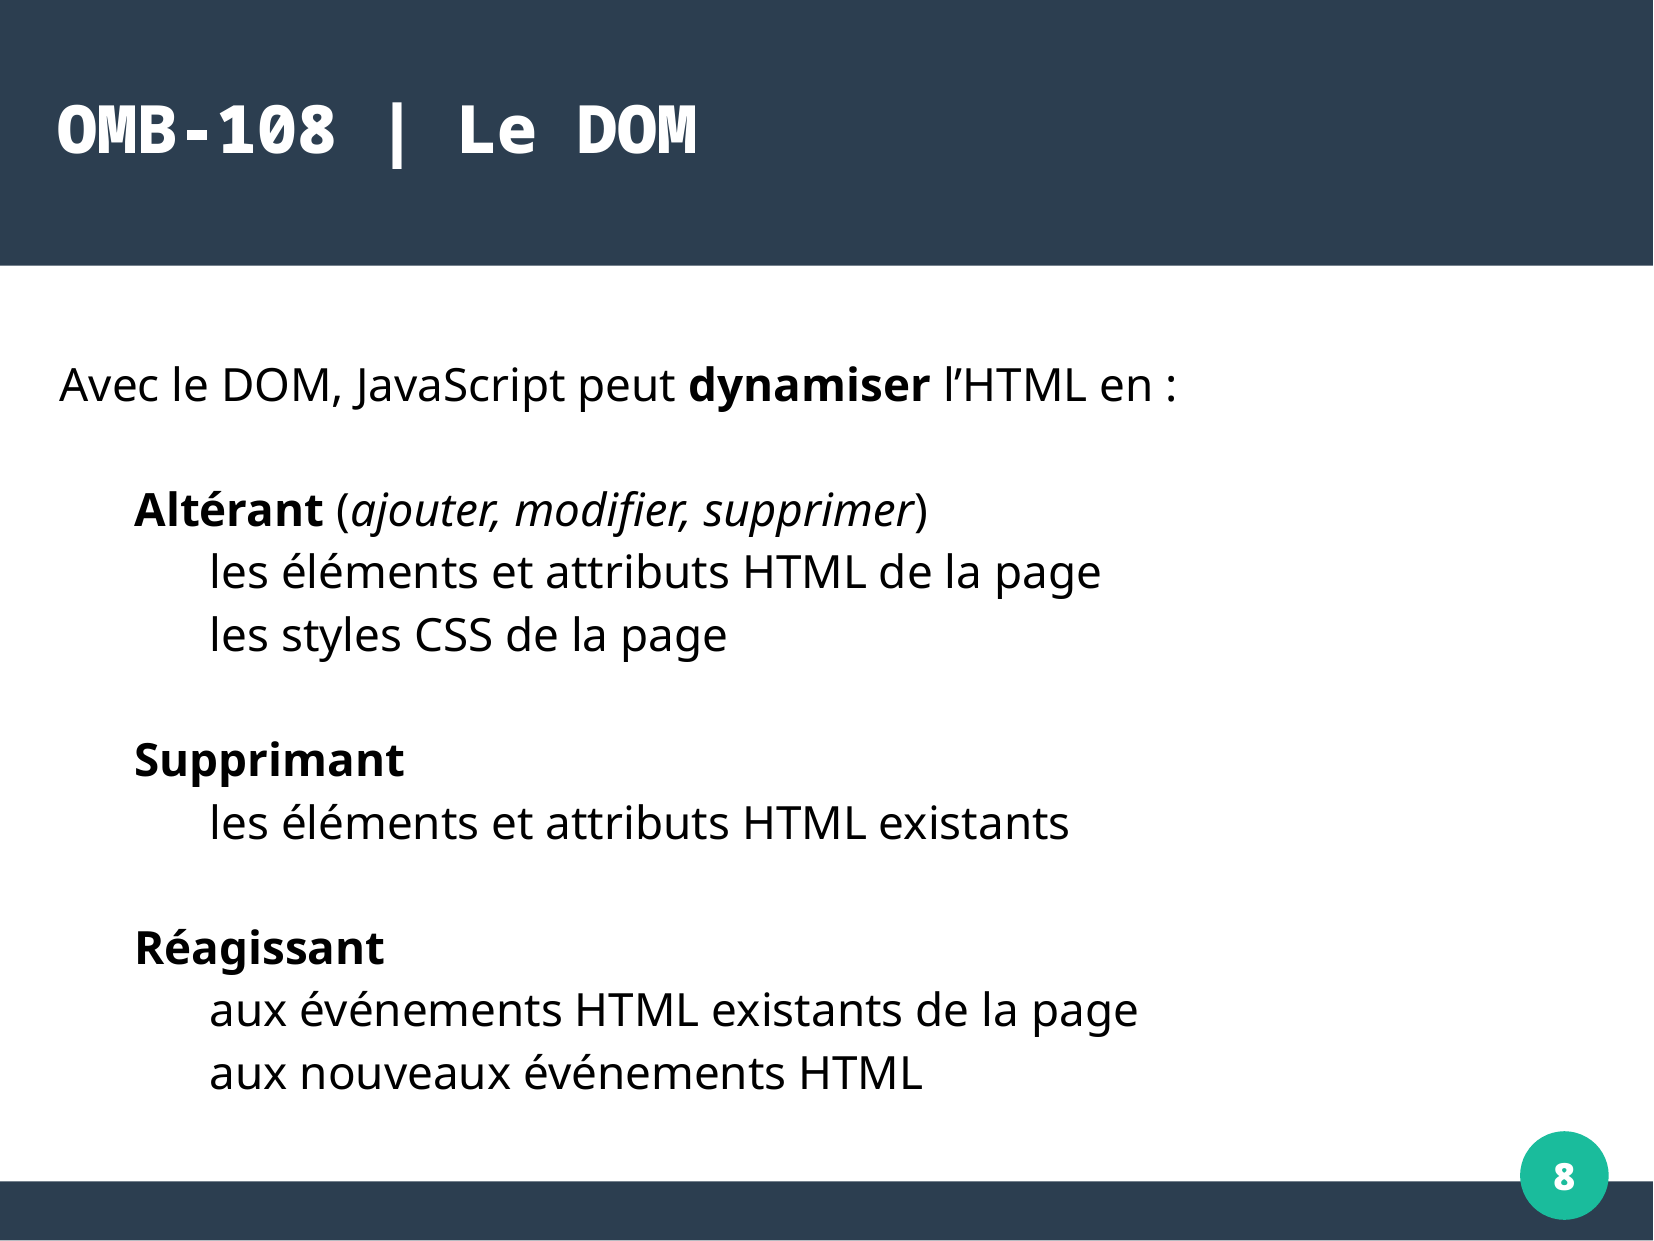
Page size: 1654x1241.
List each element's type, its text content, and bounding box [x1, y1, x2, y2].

title OMB-108 | Le DOM [57, 49, 1593, 207]
text_box Avec le DOM, JavaScript peut dynamiser l’HTML en : Altérant (ajouter, modifier, supprimer) les éléments et attributs HTML de la page les styles CSS de la page Supprimant les éléments et attributs HTML existants Réagissant aux événements HTML existants de la page aux nouveaux événements HTML [45, 265, 1621, 1190]
